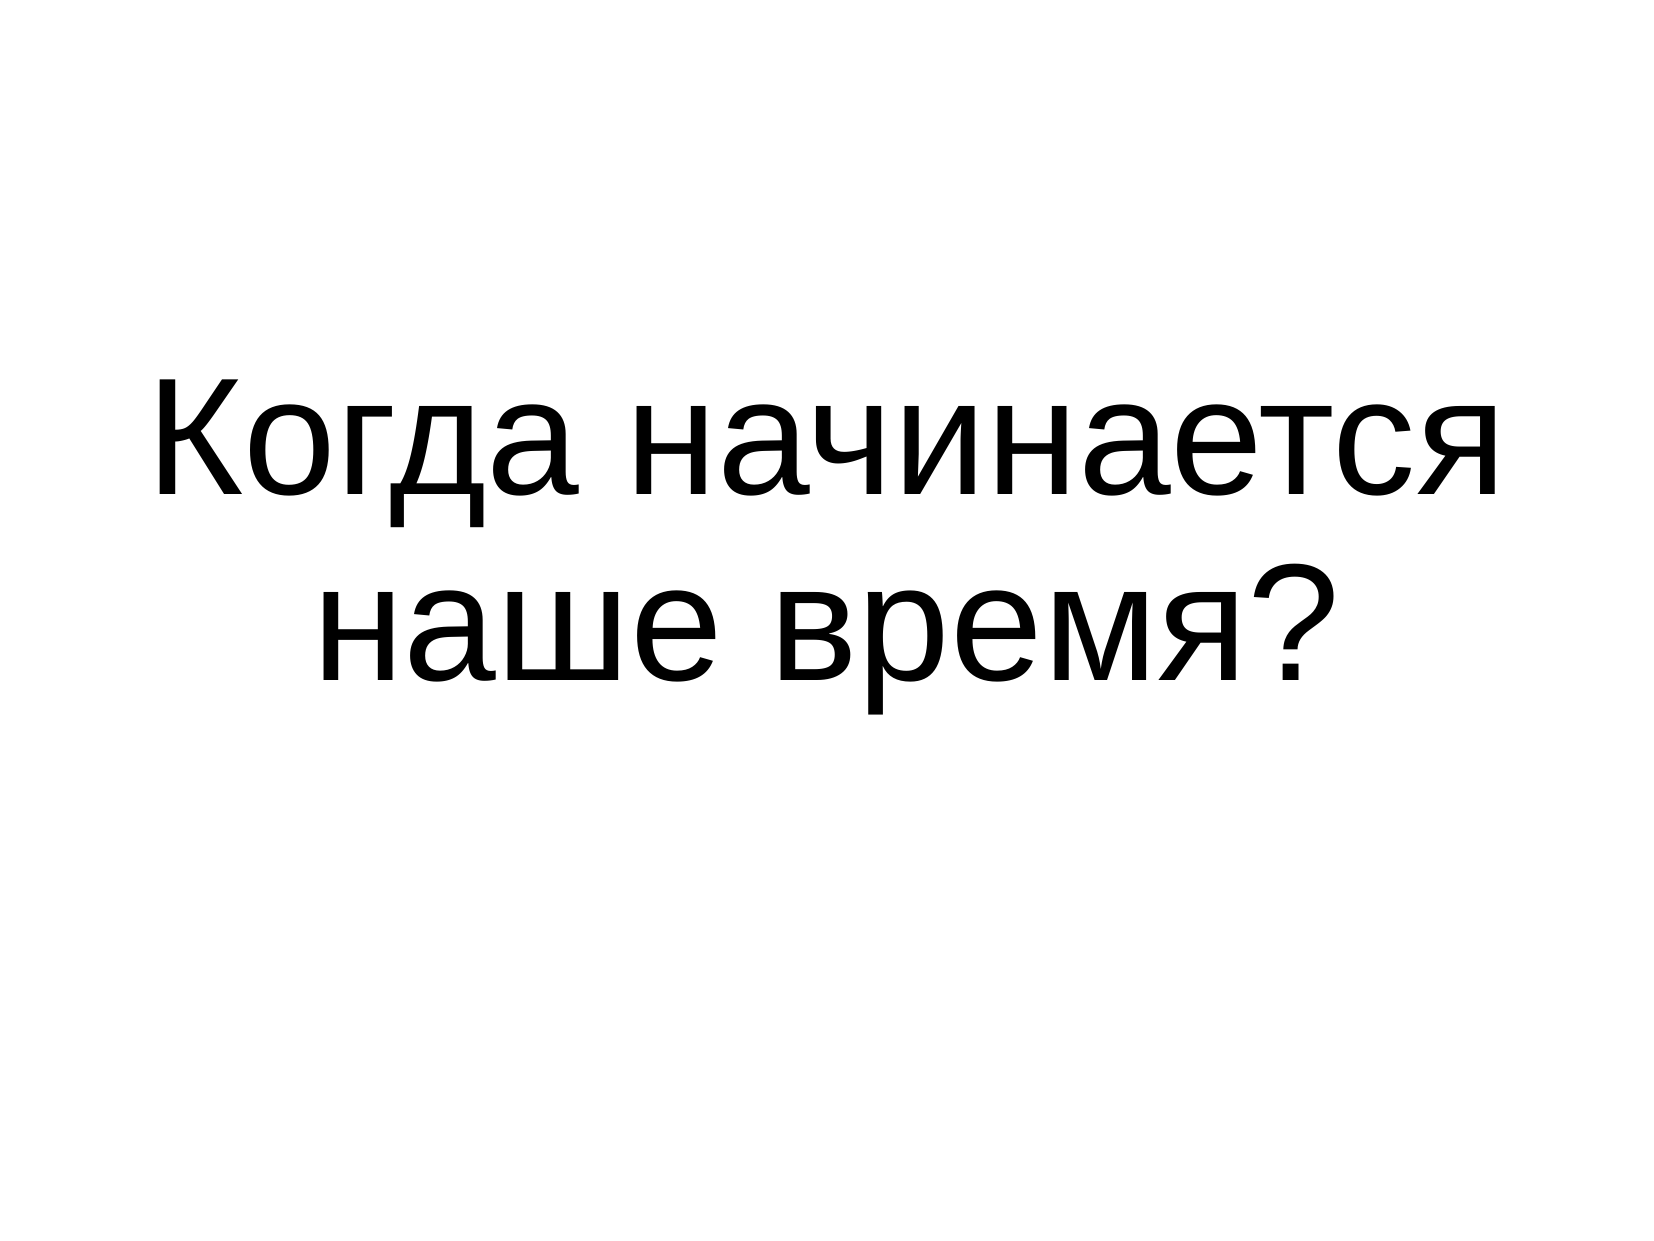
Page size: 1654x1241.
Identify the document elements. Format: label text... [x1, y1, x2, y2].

subtitle Когда начинается наше время? [82, 49, 1571, 1010]
